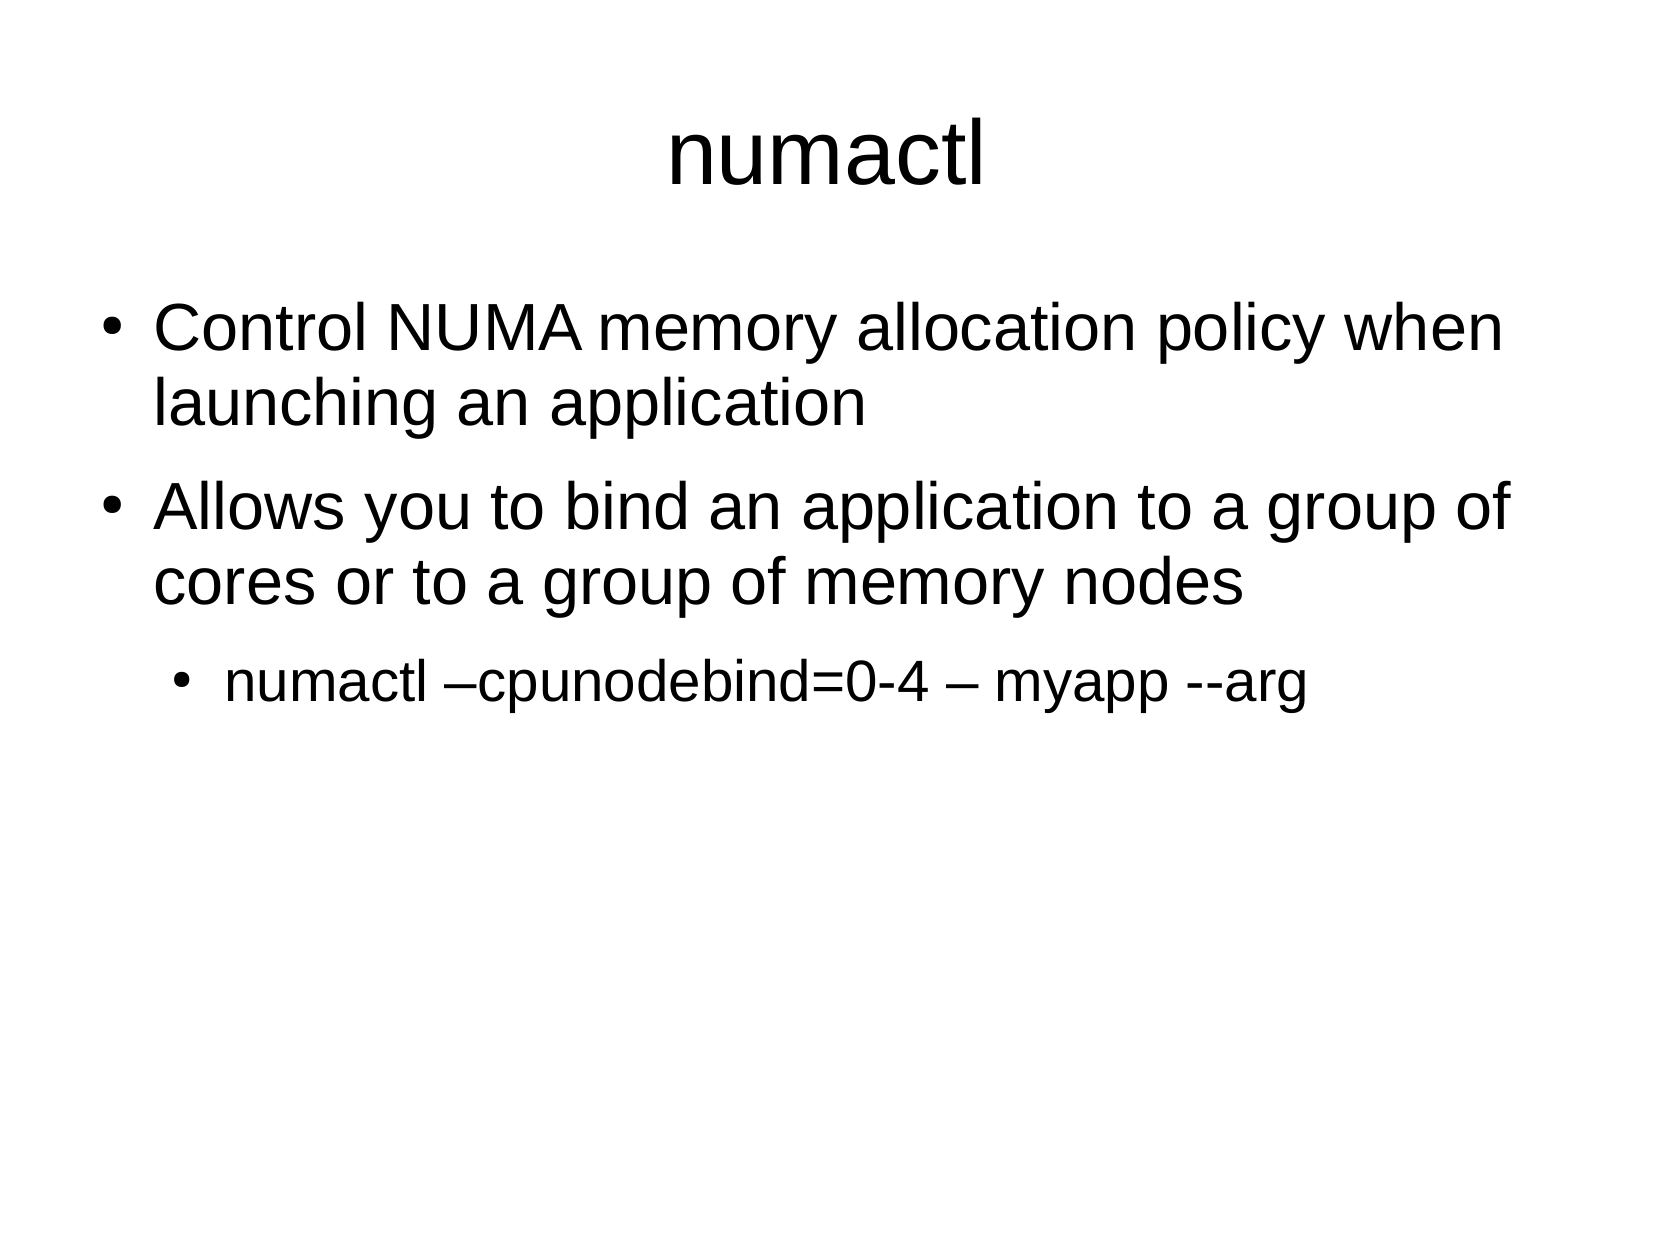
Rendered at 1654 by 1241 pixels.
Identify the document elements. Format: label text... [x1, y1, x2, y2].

list Control NUMA memory allocation policy when launching an application Allows you to bind an application to a group of cores or to a group of memory nodes numactl –cpunodebind=0-4 – myapp --arg [82, 290, 1571, 1094]
title numactl [82, 56, 1571, 250]
